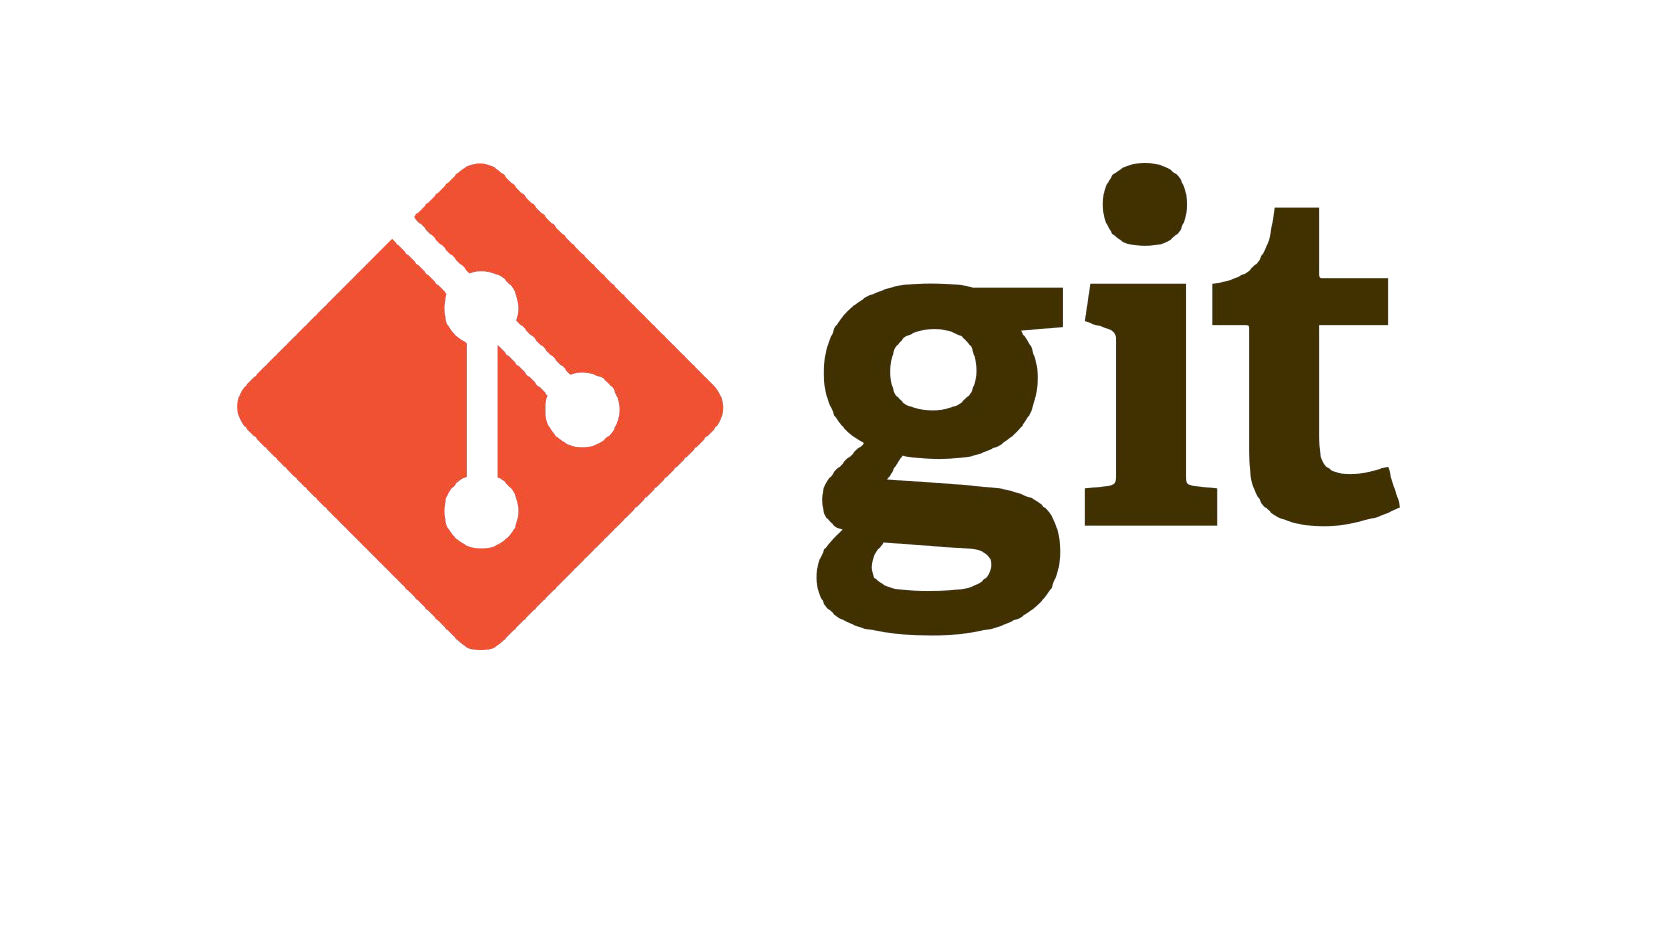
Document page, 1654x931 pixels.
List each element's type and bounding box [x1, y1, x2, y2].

picture [237, 163, 1400, 650]
